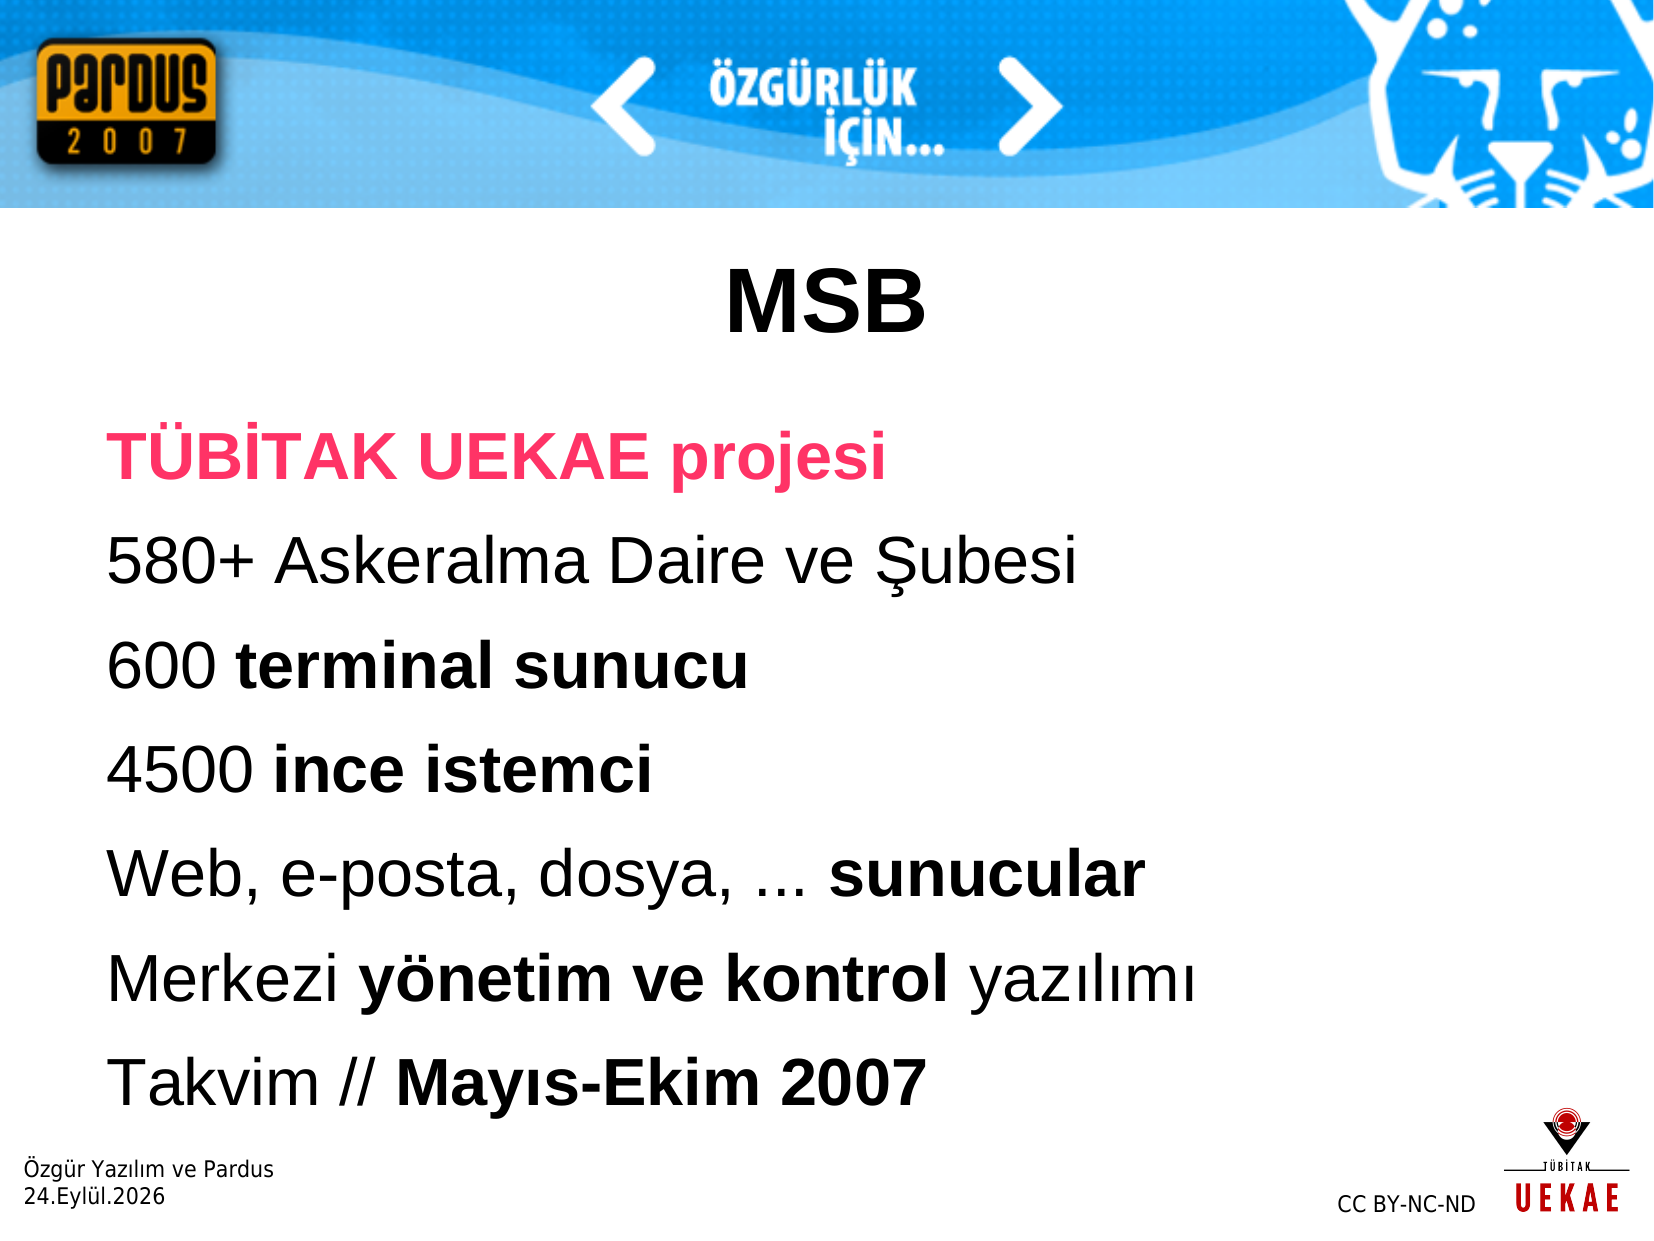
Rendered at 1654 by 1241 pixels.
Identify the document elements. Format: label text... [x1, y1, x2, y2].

picture [0, 0, 1654, 208]
list TÜBİTAK UEKAE projesi 580+ Askeralma Daire ve Şubesi 600 terminal sunucu 4500 ince istemci Web, e-posta, dosya, ... sunucular Merkezi yönetim ve kontrol yazılımı Takvim // Mayıs-Ekim 2007 [88, 419, 1571, 1120]
picture [1500, 1104, 1634, 1215]
title MSB [82, 197, 1571, 405]
